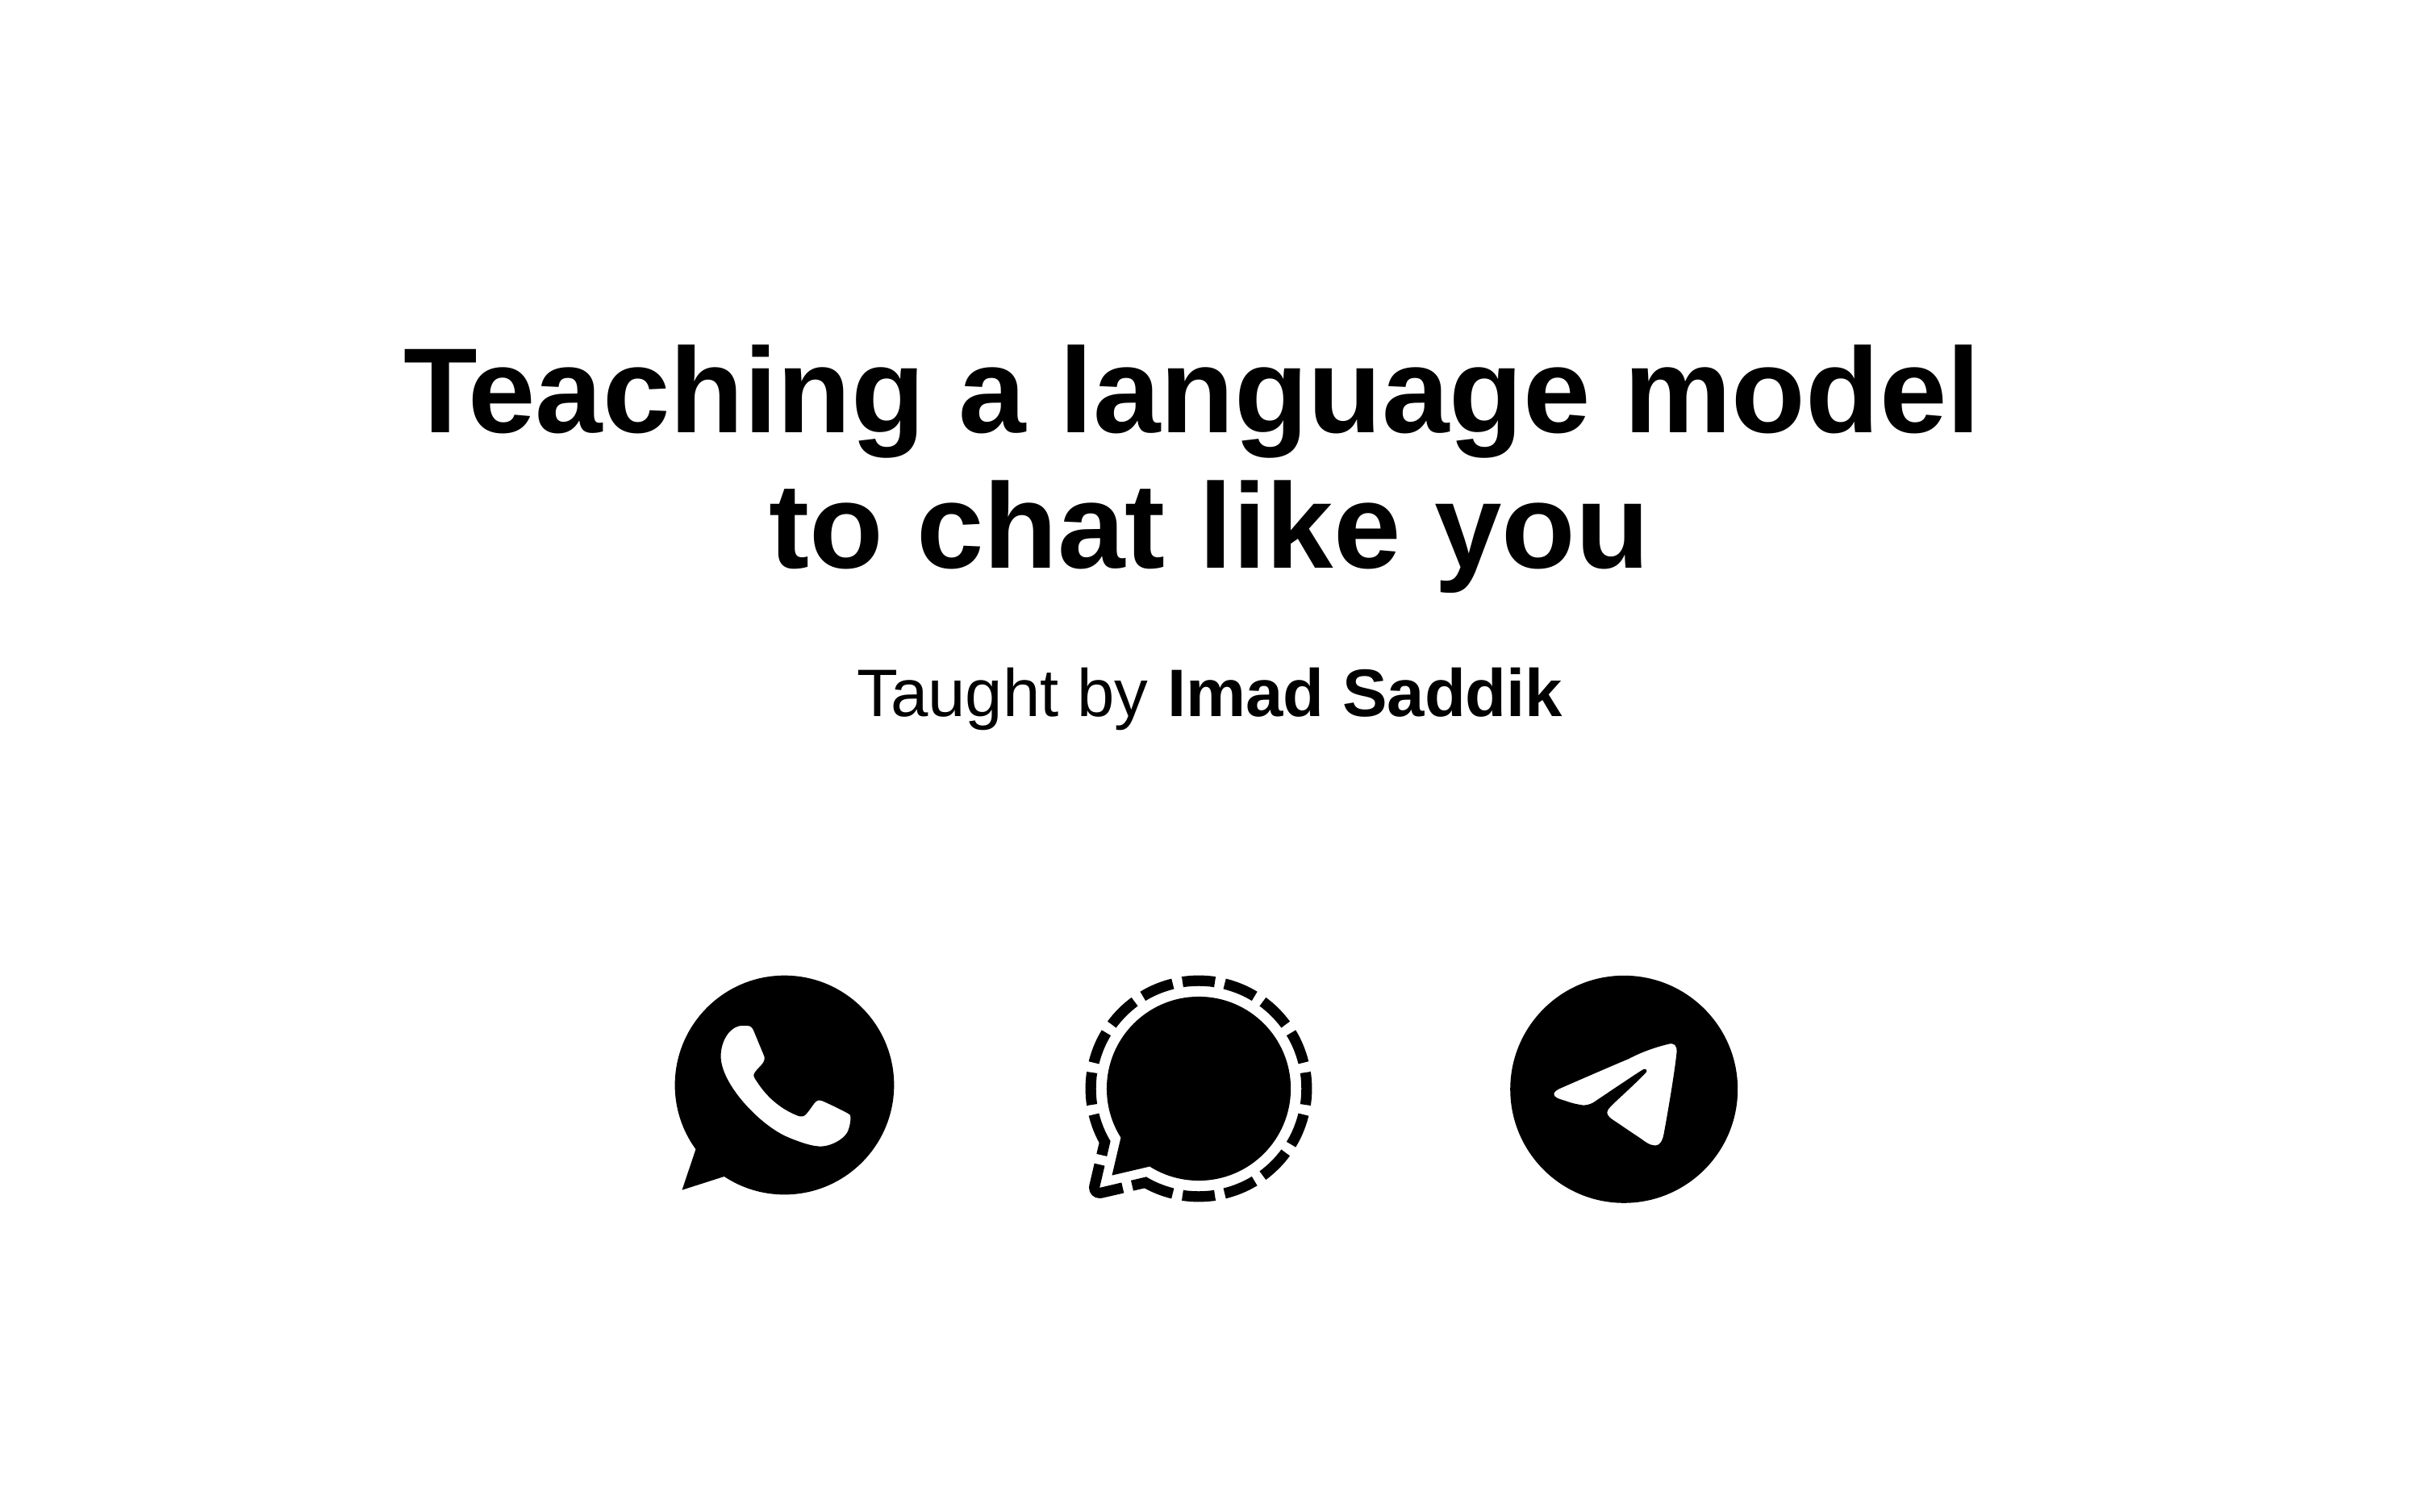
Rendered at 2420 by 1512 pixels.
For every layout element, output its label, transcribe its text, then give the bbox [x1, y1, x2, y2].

picture [1078, 968, 1321, 1210]
text_box Teaching a language model to chat like you [377, 317, 2043, 600]
picture [674, 975, 895, 1195]
picture [1503, 968, 1746, 1210]
text_box Taught by Imad Saddik [377, 649, 2043, 737]
